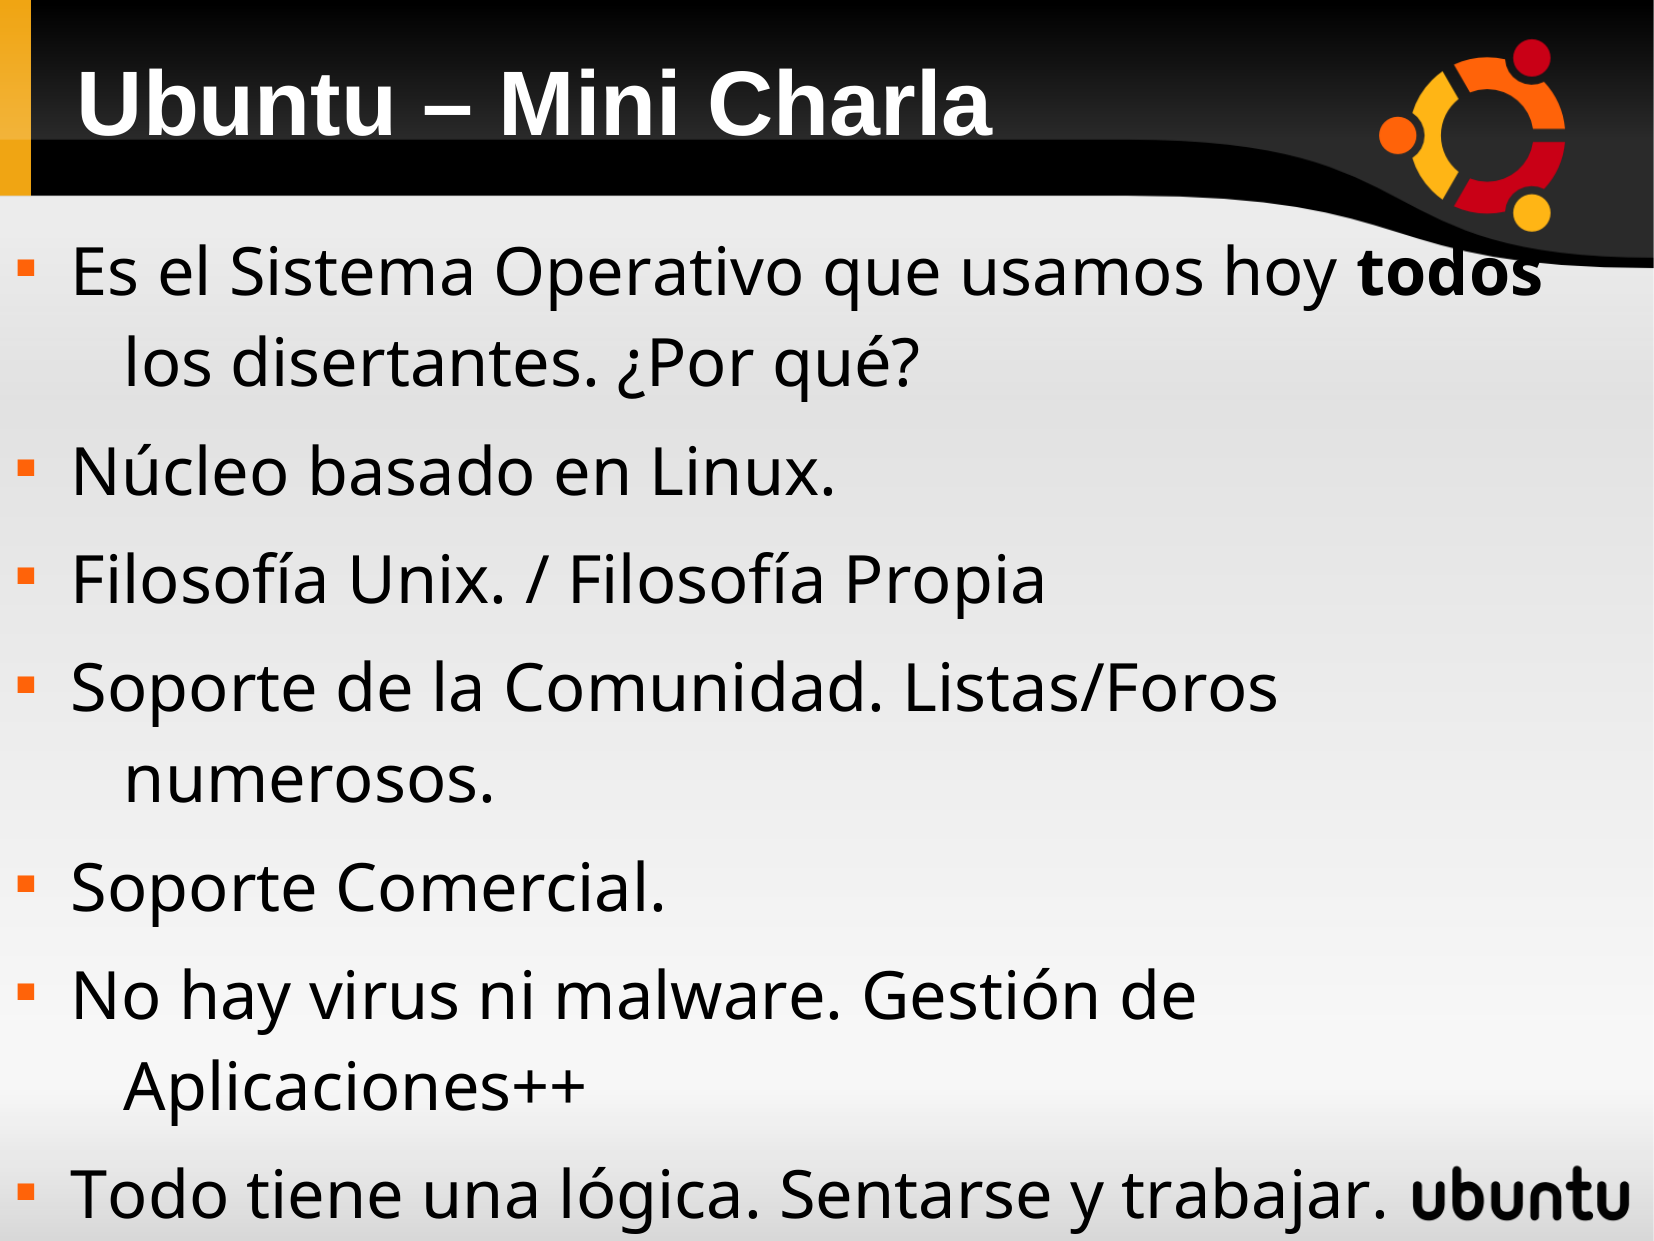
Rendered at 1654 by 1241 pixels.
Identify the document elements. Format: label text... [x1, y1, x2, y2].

picture [0, 0, 1654, 1241]
title Ubuntu – Mini Charla [76, 0, 1565, 208]
list Es el Sistema Operativo que usamos hoy todos los disertantes. ¿Por qué? Núcleo basado en Linux. Filosofía Unix. / Filosofía Propia Soporte de la Comunidad. Listas/Foros numerosos. Soporte Comercial. No hay virus ni malware. Gestión de Aplicaciones++ Todo tiene una lógica. Sentarse y trabajar. El Linux más usado (y me hago cargo) ;-) Encontranos en http://ubuntu-ar.org ¡Demo! (hasta que se cumplan los 5' y me echen :-P ) [0, 224, 1636, 1240]
